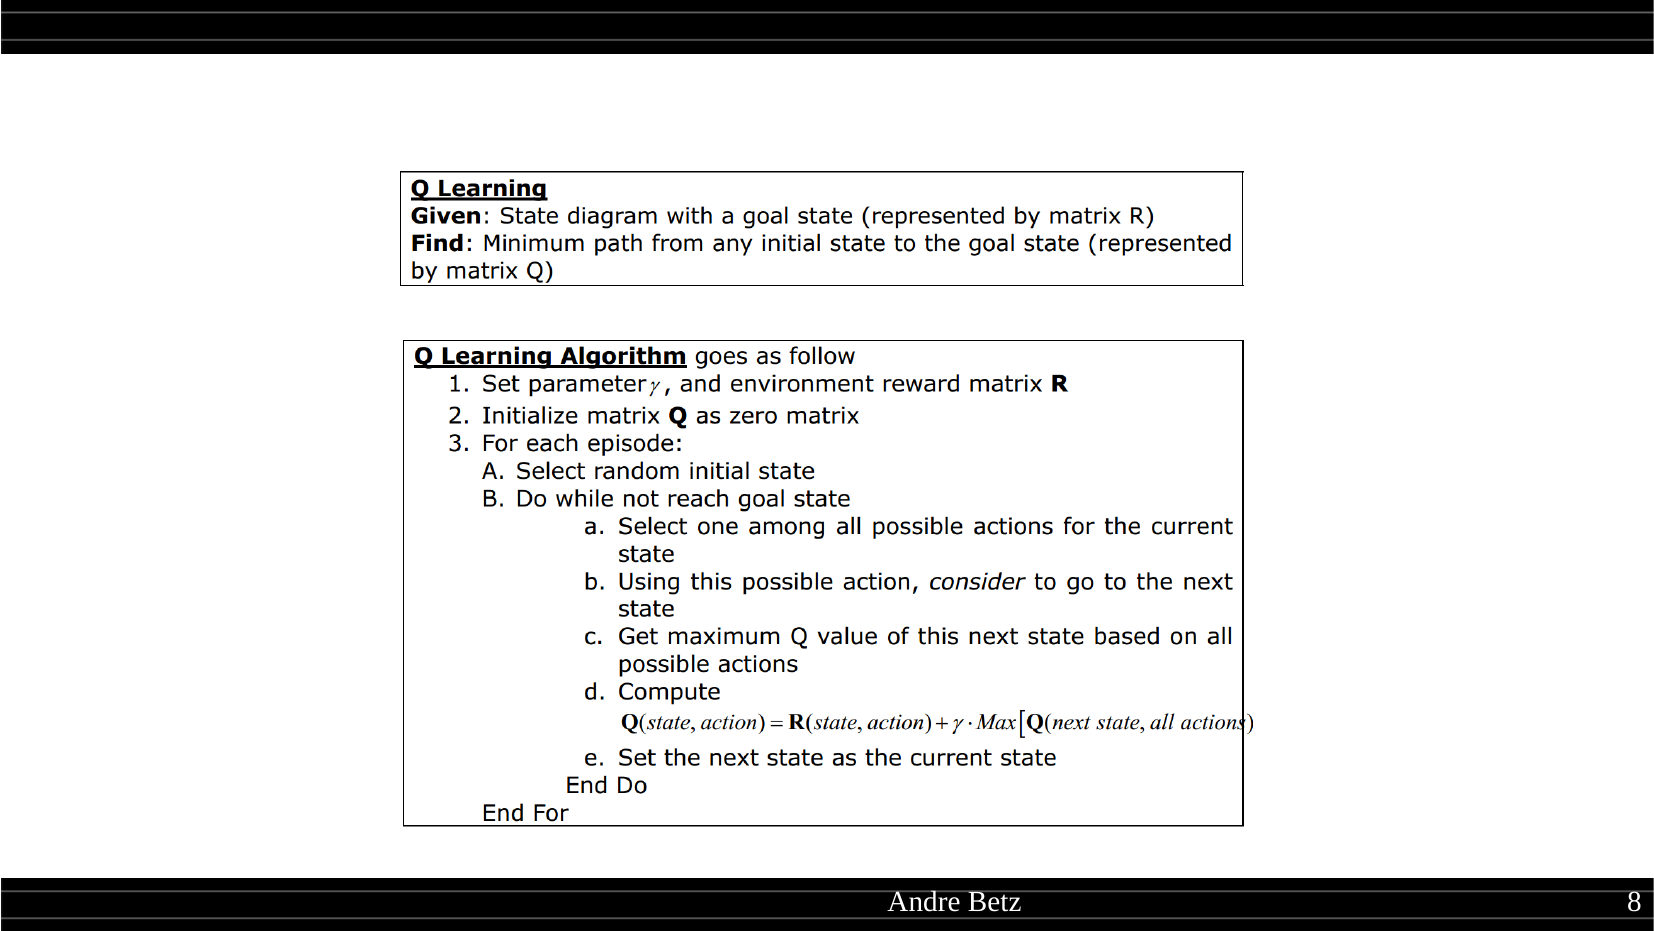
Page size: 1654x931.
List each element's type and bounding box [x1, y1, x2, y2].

picture [1, 0, 1654, 54]
picture [396, 333, 1259, 839]
picture [391, 165, 1252, 297]
picture [1, 878, 1654, 931]
